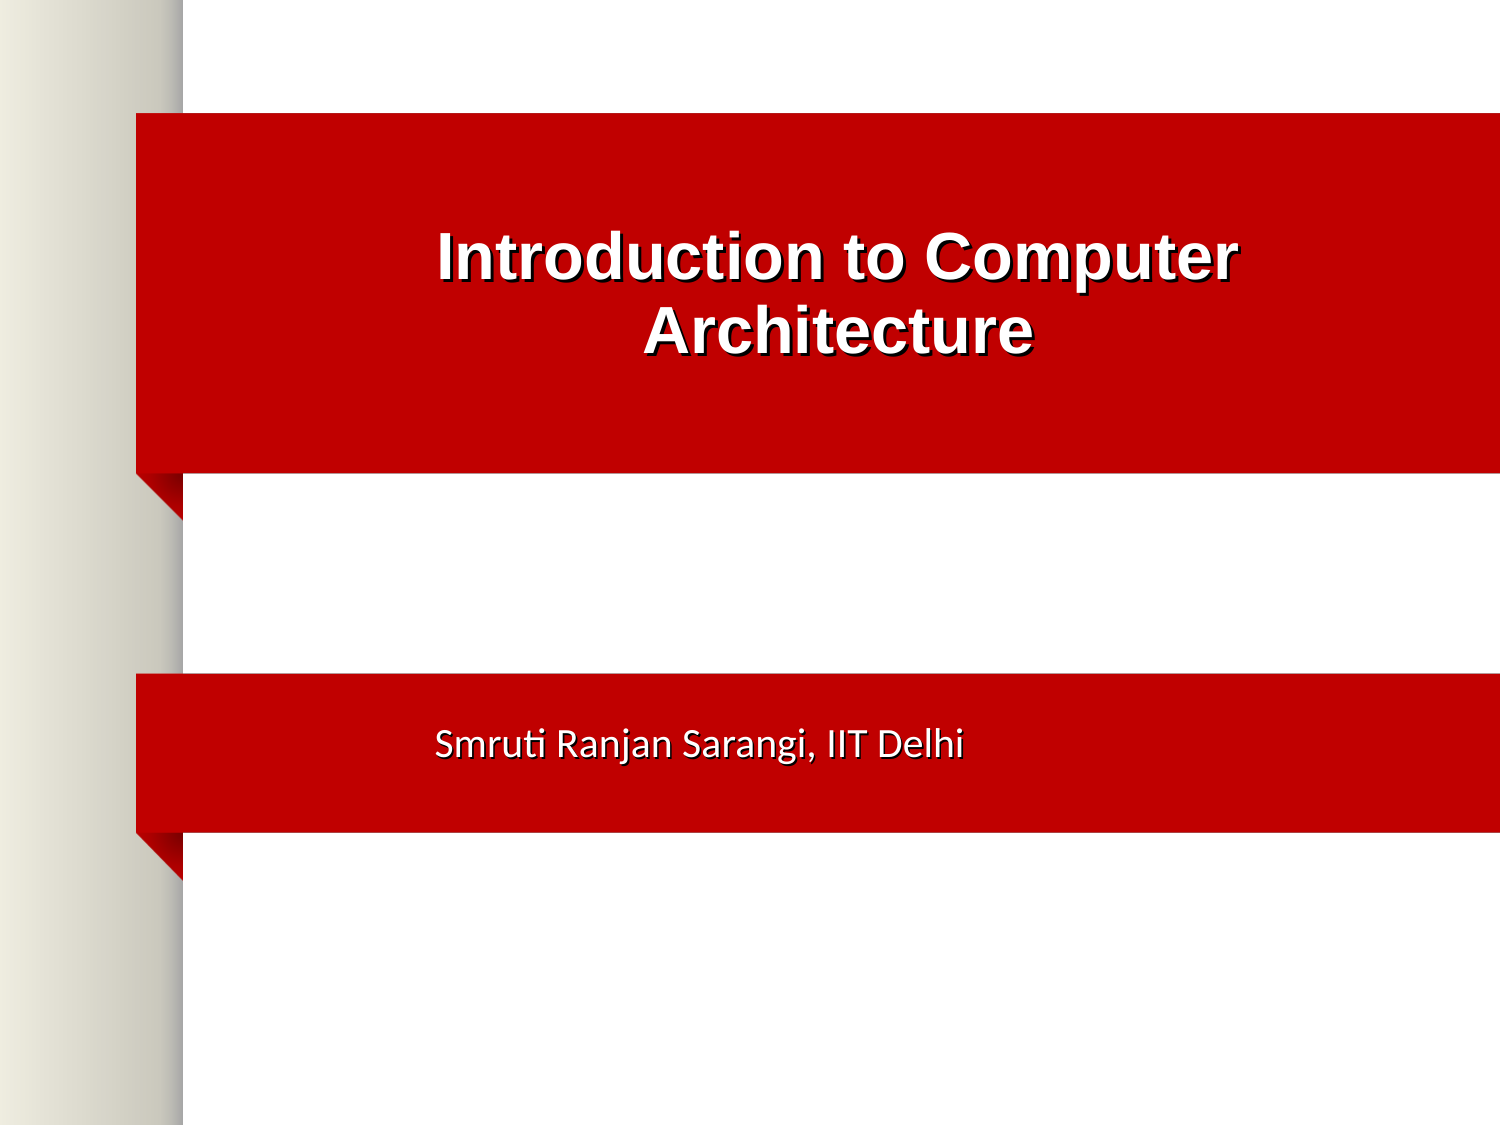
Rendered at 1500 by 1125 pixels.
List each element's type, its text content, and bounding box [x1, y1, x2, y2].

list Smruti Ranjan Sarangi, IIT Delhi [177, 726, 1152, 1125]
picture [0, 0, 1500, 1125]
title Introduction to Computer Architecture [230, 173, 1447, 415]
